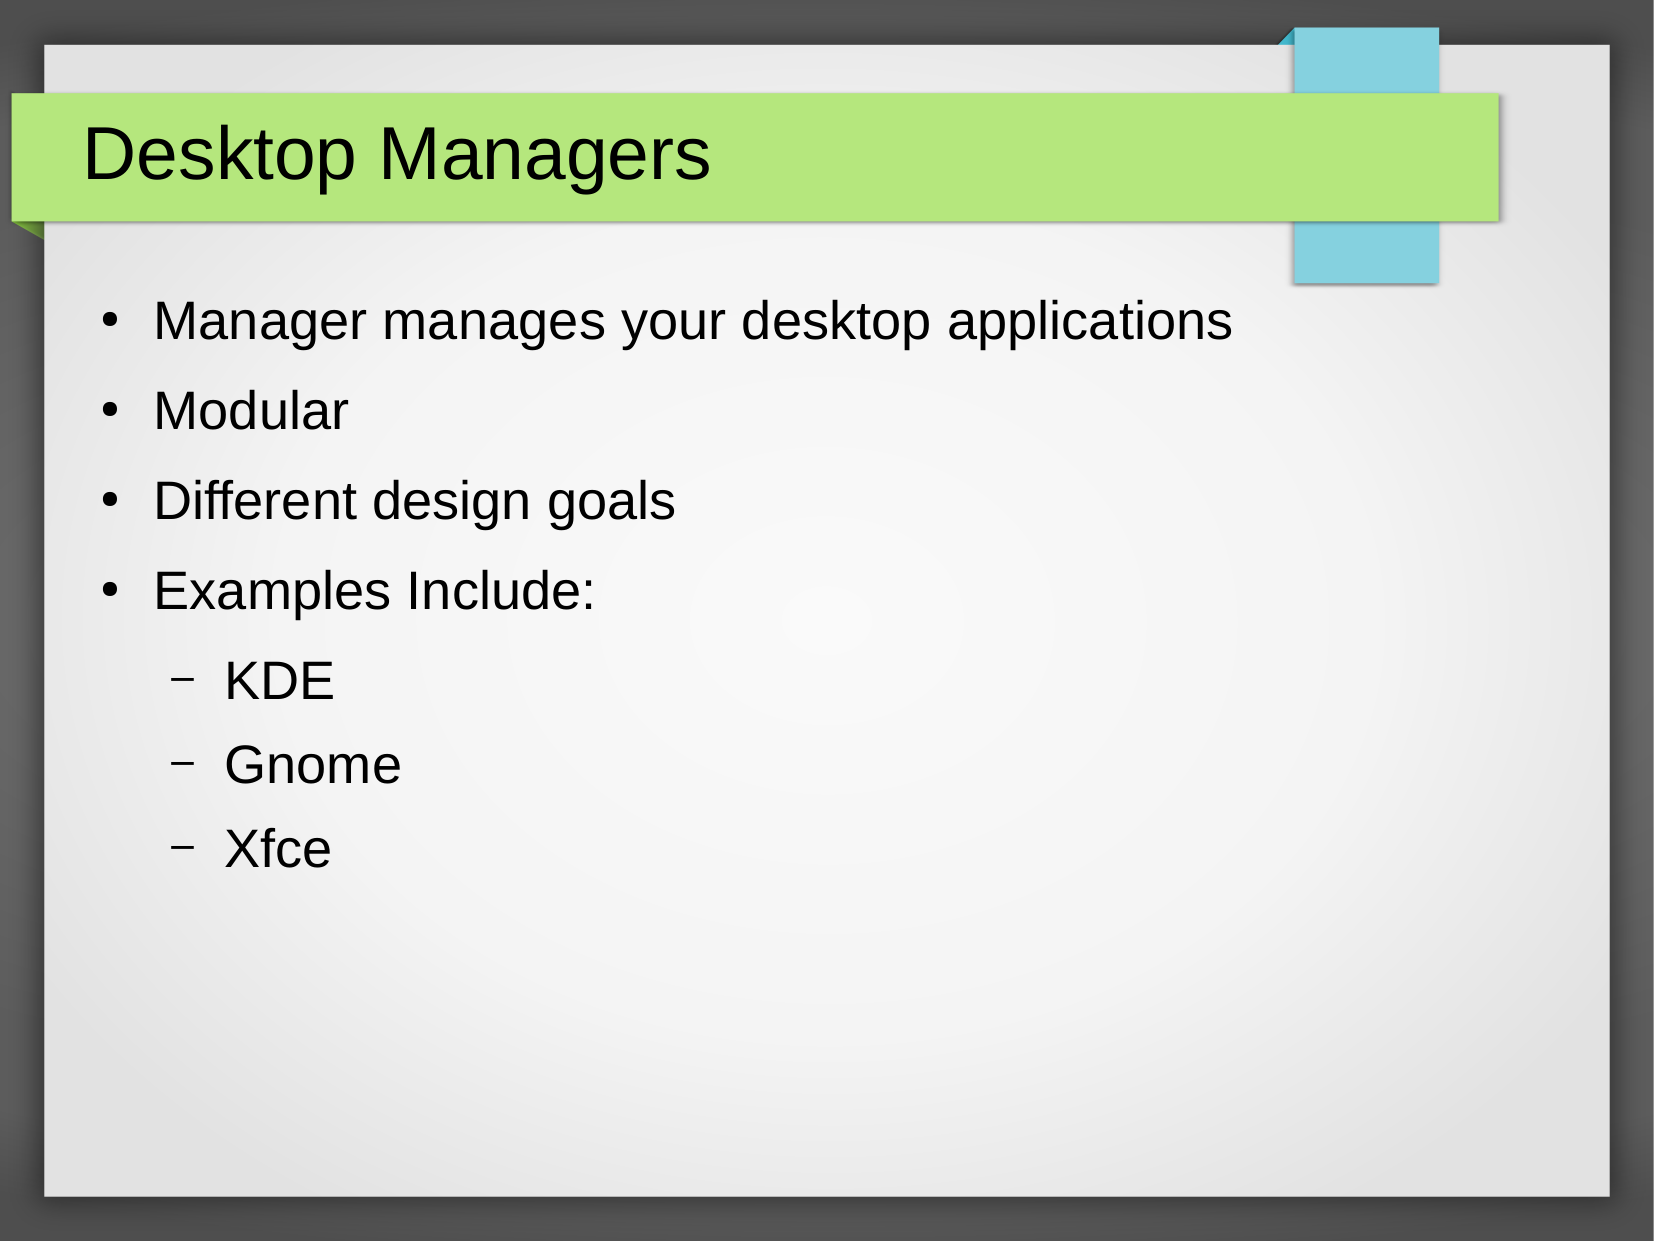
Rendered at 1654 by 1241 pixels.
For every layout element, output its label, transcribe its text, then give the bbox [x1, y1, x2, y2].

list Manager manages your desktop applications Modular Different design goals Examples Include: KDE Gnome Xfce [82, 290, 1571, 1109]
title Desktop Managers [82, 94, 1264, 213]
picture [0, 0, 1654, 1241]
